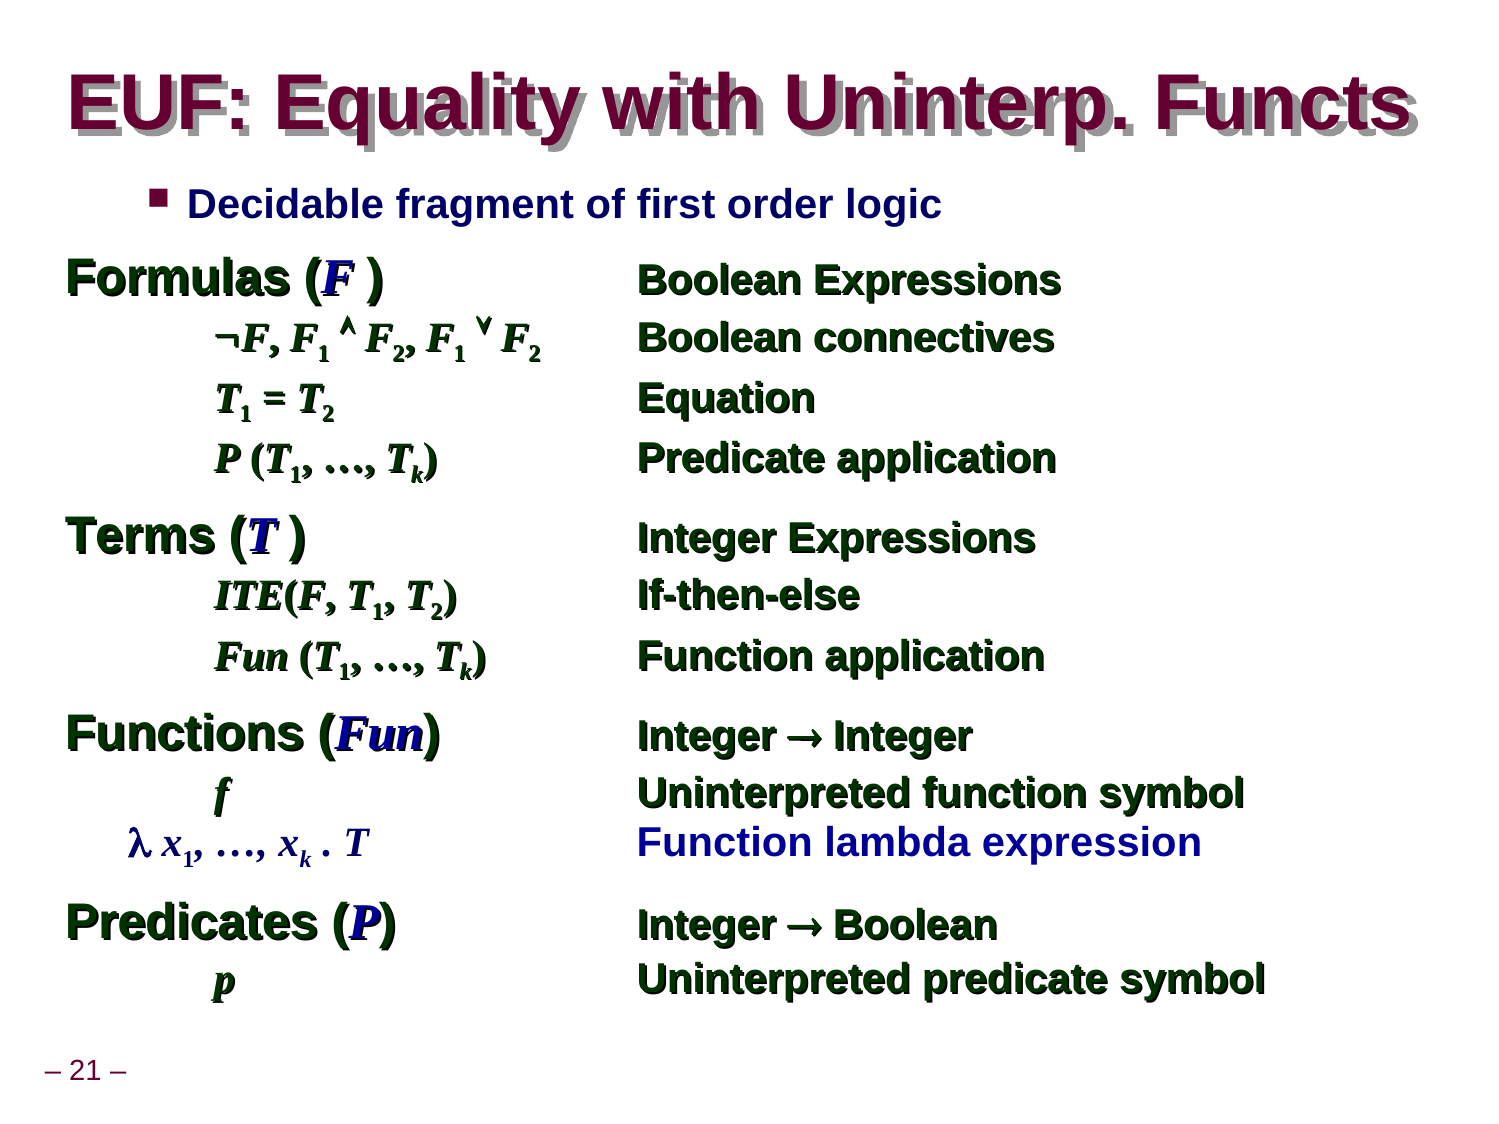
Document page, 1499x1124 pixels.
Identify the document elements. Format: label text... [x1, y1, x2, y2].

list Decidable fragment of first order logic Formulas (F ) Boolean Expressions F, F1  F2, F1  F2 Boolean connectives T1 = T2 Equation P (T1, …, Tk) Predicate application Terms (T ) Integer Expressions ITE(F, T1, T2) If-then-else Fun (T1, …, Tk) Function application Functions (Fun) Integer  Integer f Uninterpreted function symbol  x1, …, xk . T Function lambda expression Predicates (P) Integer  Boolean p Uninterpreted predicate symbol [50, 174, 1411, 1079]
title EUF: Equality with Uninterp. Functs [66, 40, 1495, 169]
